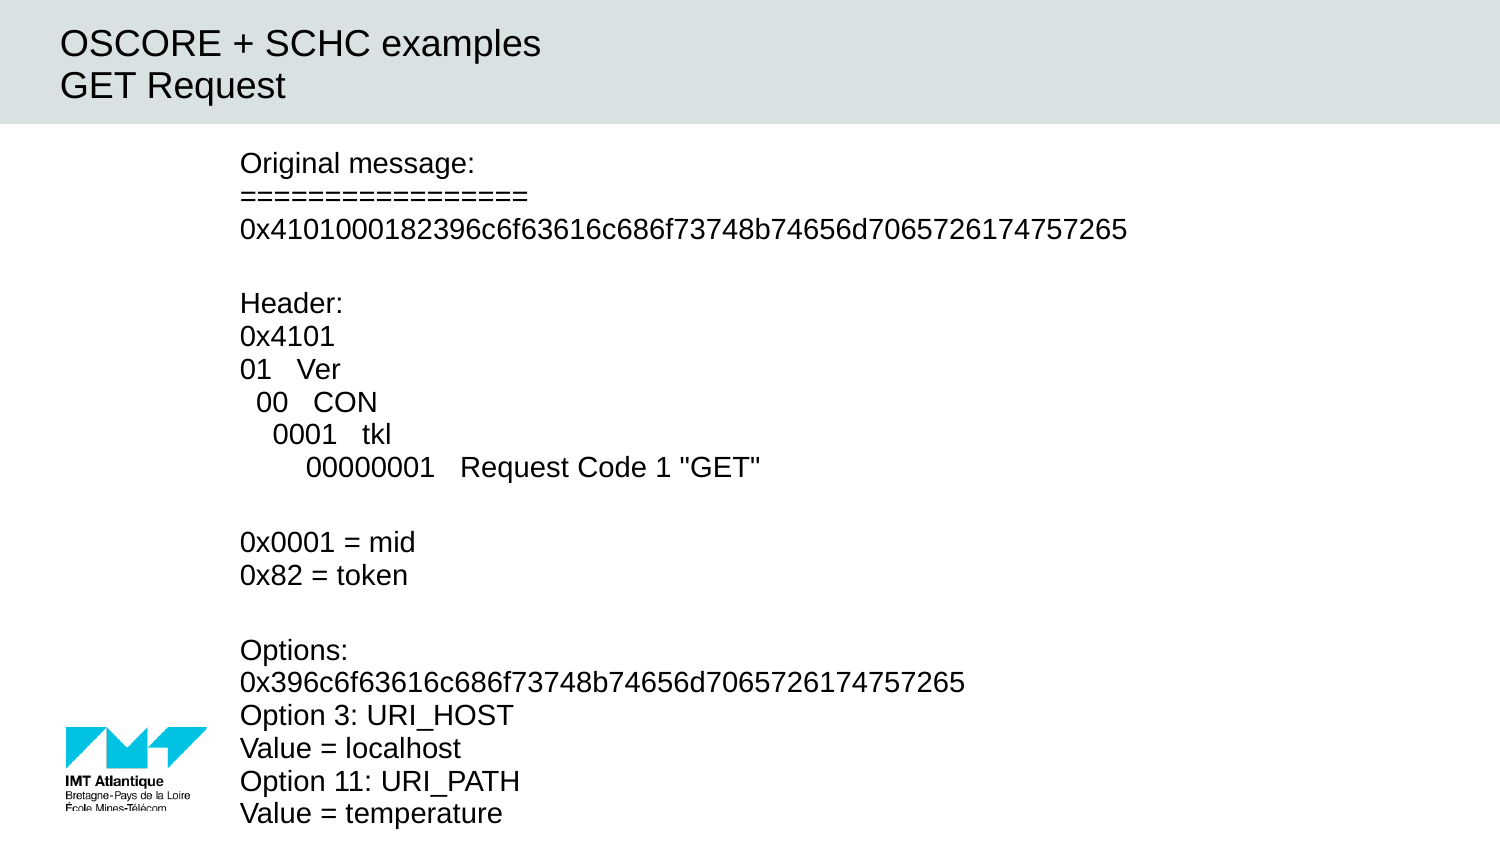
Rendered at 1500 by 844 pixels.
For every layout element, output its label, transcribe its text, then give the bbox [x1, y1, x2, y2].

text_box OSCORE + SCHC examples GET Request [45, 15, 1351, 114]
text_box Original message: ================= 0x4101000182396c6f63616c686f73748b74656d7065726174757265 Header: 0x4101 01 Ver 00 CON 0001 tkl 00000001 Request Code 1 "GET" 0x0001 = mid 0x82 = token Options: 0x396c6f63616c686f73748b74656d7065726174757265 Option 3: URI_HOST Value = localhost Option 11: URI_PATH Value = temperature [225, 139, 1261, 844]
